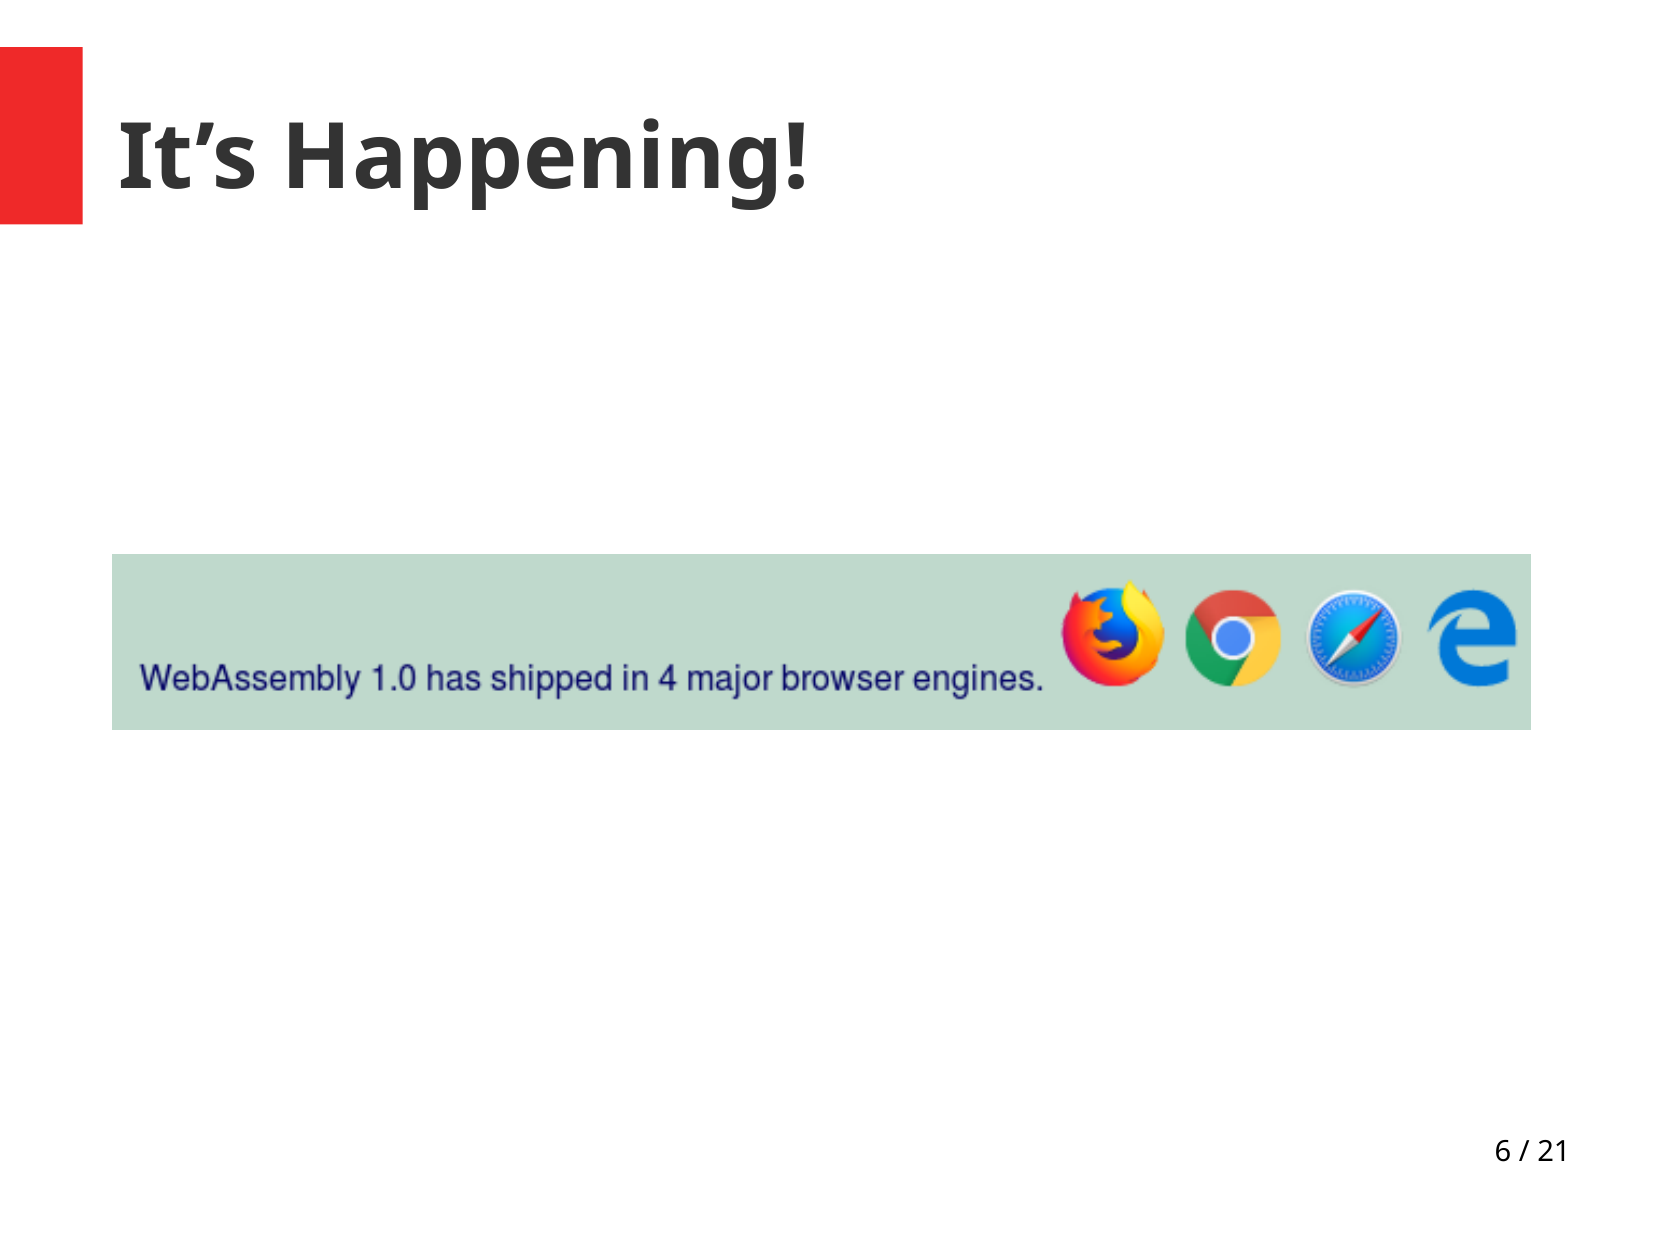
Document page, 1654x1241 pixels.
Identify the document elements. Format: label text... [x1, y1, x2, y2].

title It’s Happening! [118, 49, 1571, 257]
picture [112, 554, 1531, 730]
